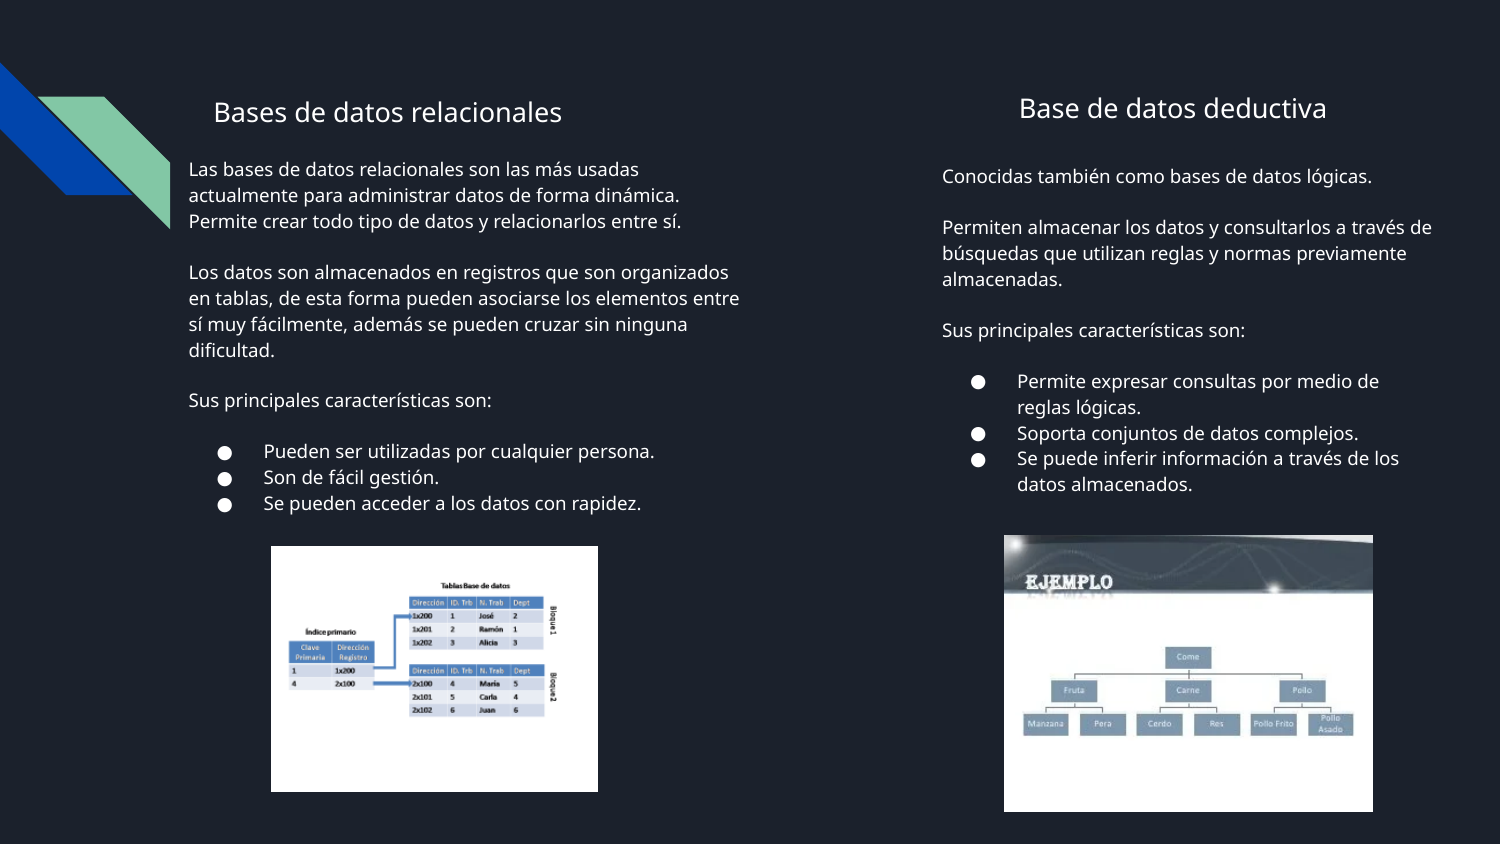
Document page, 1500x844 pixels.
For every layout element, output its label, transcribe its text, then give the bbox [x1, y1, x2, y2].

text_box Conocidas también como bases de datos lógicas. Permiten almacenar los datos y consultarlos a través de búsquedas que utilizan reglas y normas previamente almacenadas. Sus principales características son: Permite expresar consultas por medio de reglas lógicas. Soporta conjuntos de datos complejos. Se puede inferir información a través de los datos almacenados. [927, 146, 1450, 568]
picture [271, 546, 598, 792]
list Bases de datos relacionales [198, 75, 645, 139]
text_box Las bases de datos relacionales son las más usadas actualmente para administrar datos de forma dinámica. Permite crear todo tipo de datos y relacionarlos entre sí. Los datos son almacenados en registros que son organizados en tablas, de esta forma pueden asociarse los elementos entre sí muy fácilmente, además se pueden cruzar sin ninguna dificultad. Sus principales características son: Pueden ser utilizadas por cualquier persona. Son de fácil gestión. Se pueden acceder a los datos con rapidez. [173, 139, 763, 590]
picture [1004, 535, 1373, 812]
text_box Base de datos deductiva [1004, 75, 1373, 139]
